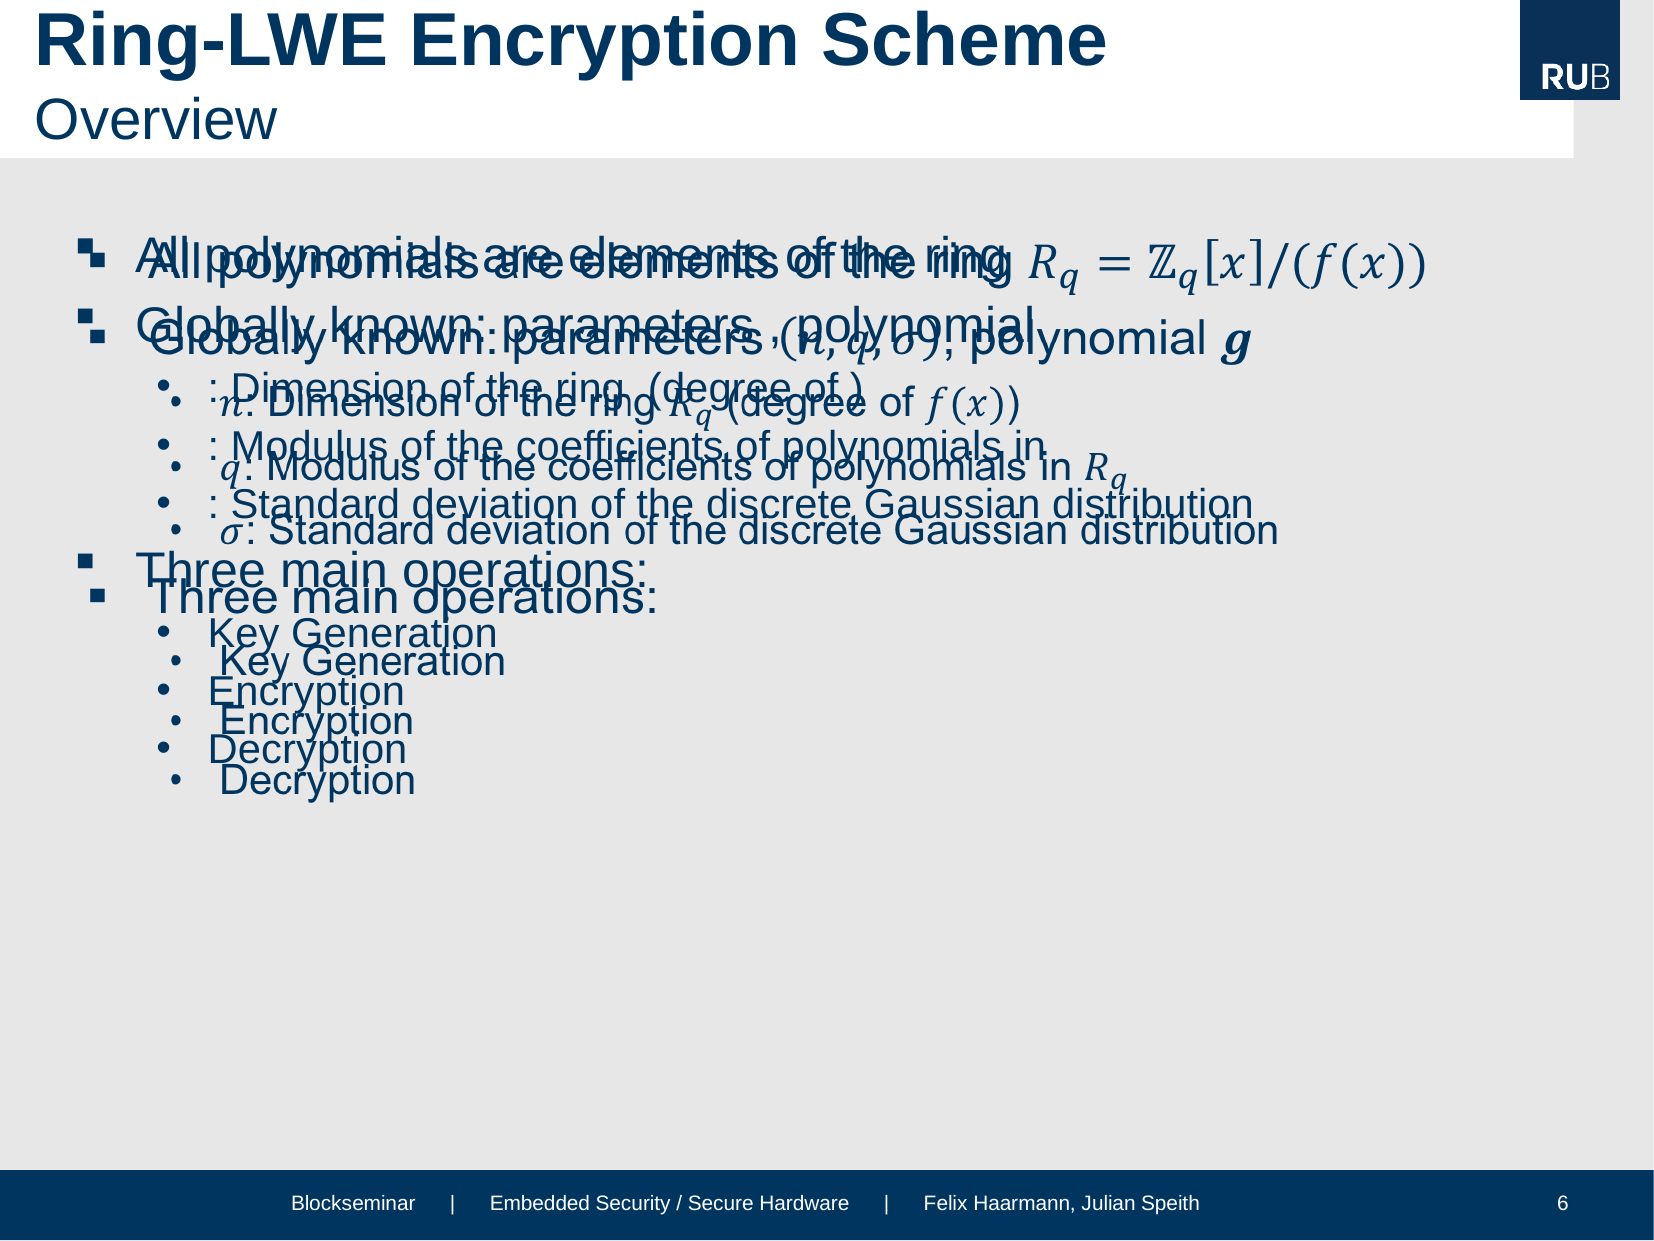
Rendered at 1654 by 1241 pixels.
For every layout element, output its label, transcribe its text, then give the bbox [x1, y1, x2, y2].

list [58, 214, 1542, 1114]
title Ring-LWE Encryption Scheme Overview [20, 0, 1507, 149]
picture [1520, 0, 1620, 100]
